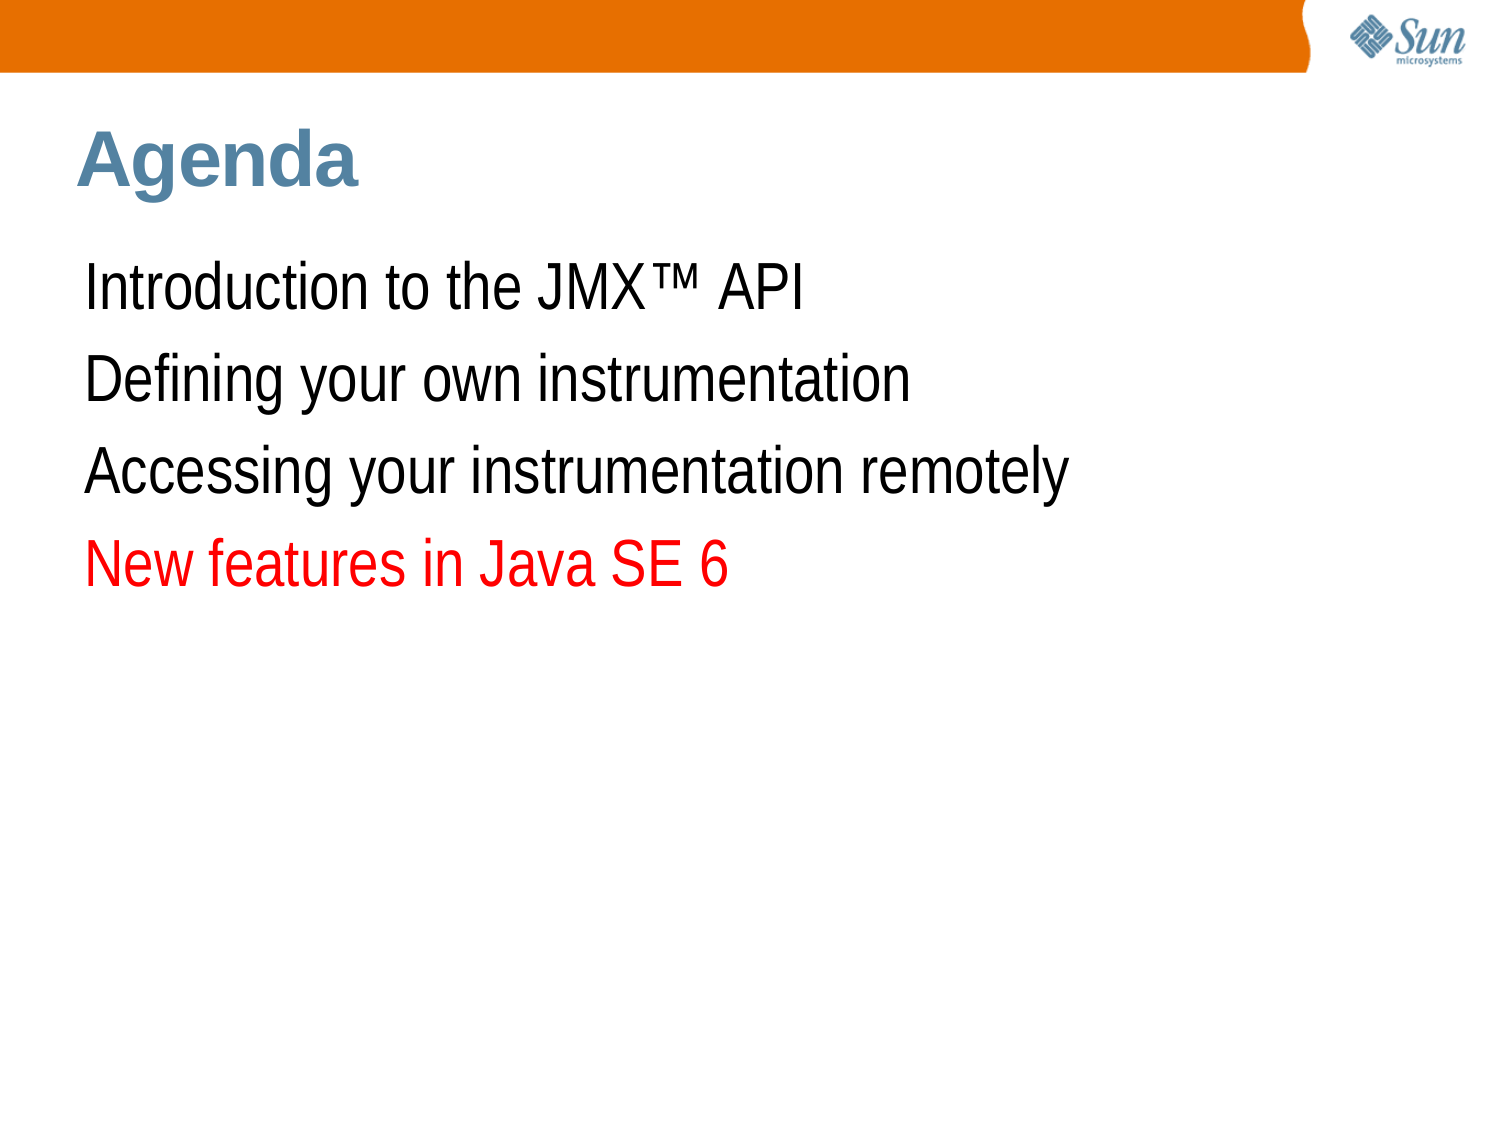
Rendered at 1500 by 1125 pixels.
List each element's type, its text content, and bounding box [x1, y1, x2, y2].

list Introduction to the JMX™ API Defining your own instrumentation Accessing your instrumentation remotely New features in Java SE 6 [64, 257, 1402, 1017]
picture [0, 0, 1500, 75]
title Agenda [75, 122, 1438, 228]
